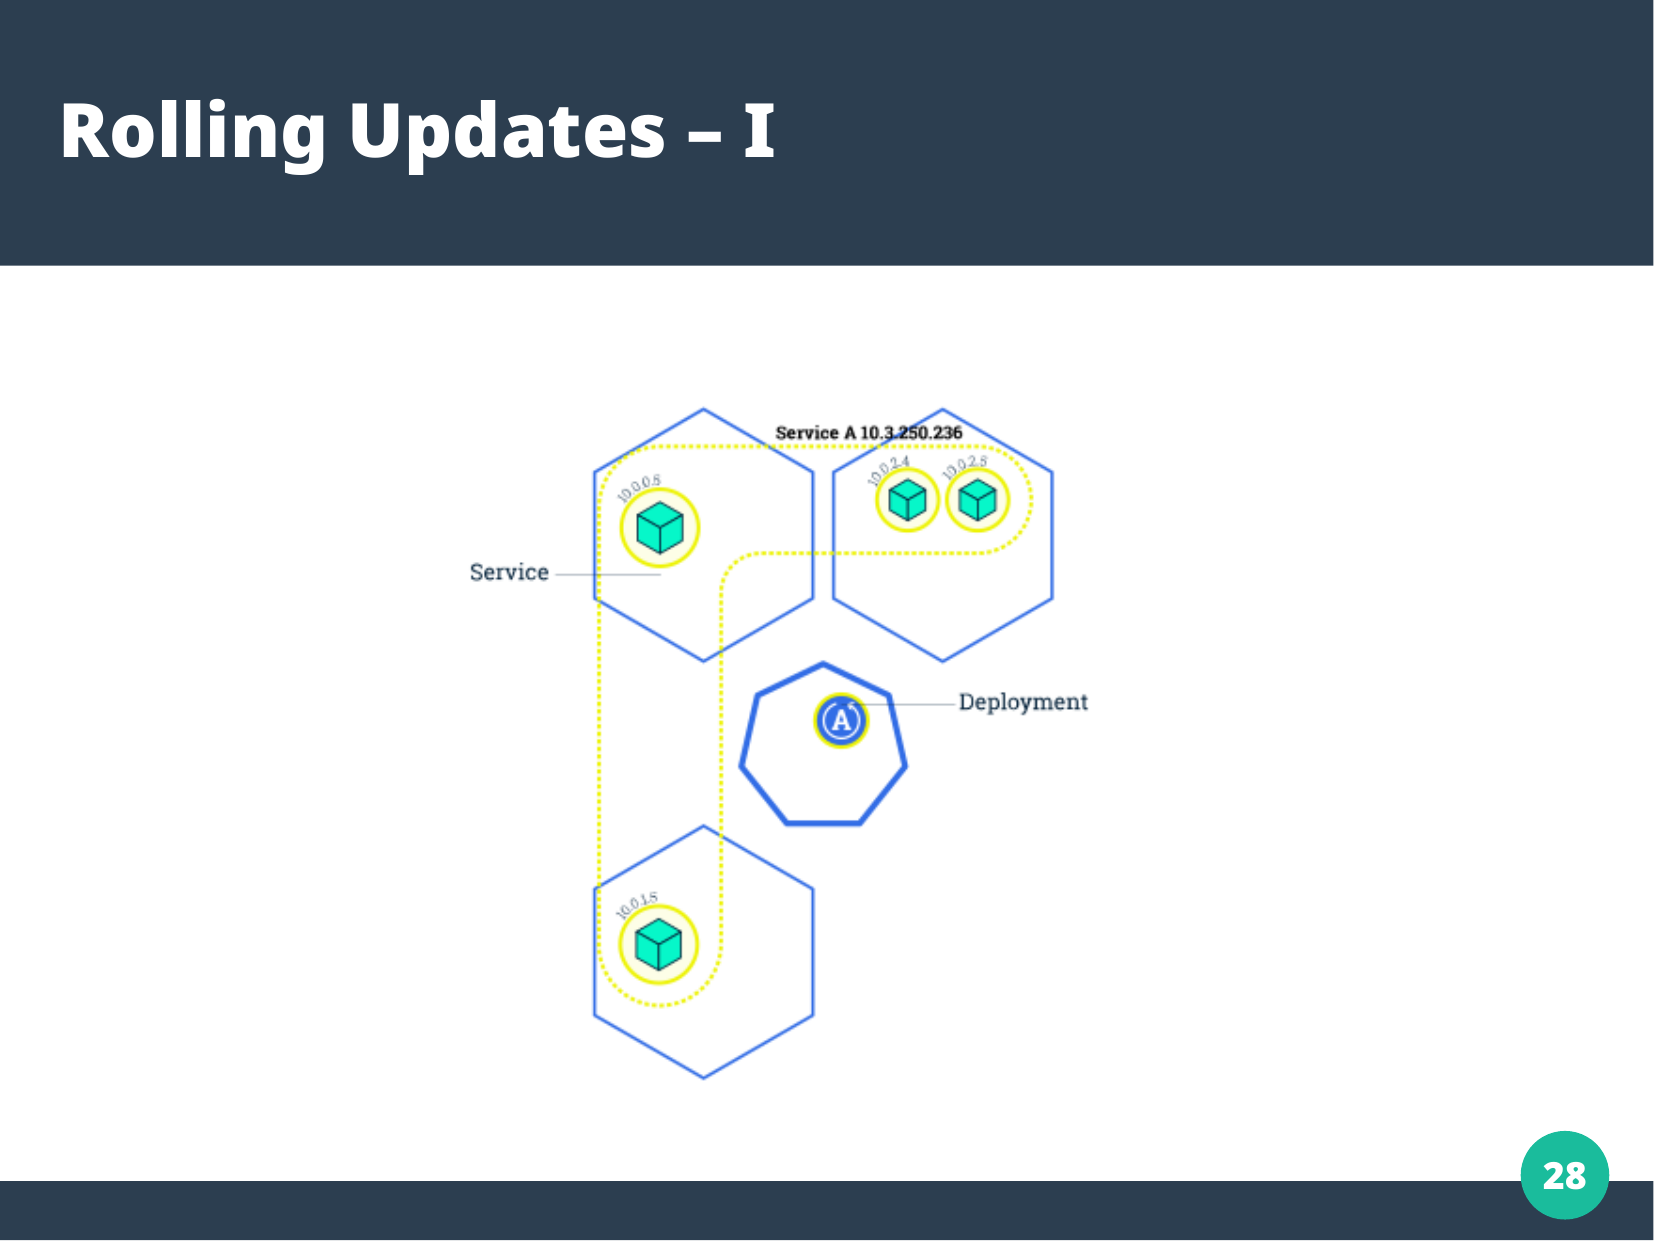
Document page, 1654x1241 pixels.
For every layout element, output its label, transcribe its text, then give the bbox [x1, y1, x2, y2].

picture [372, 324, 1282, 1152]
title Rolling Updates – I [59, 49, 1595, 207]
